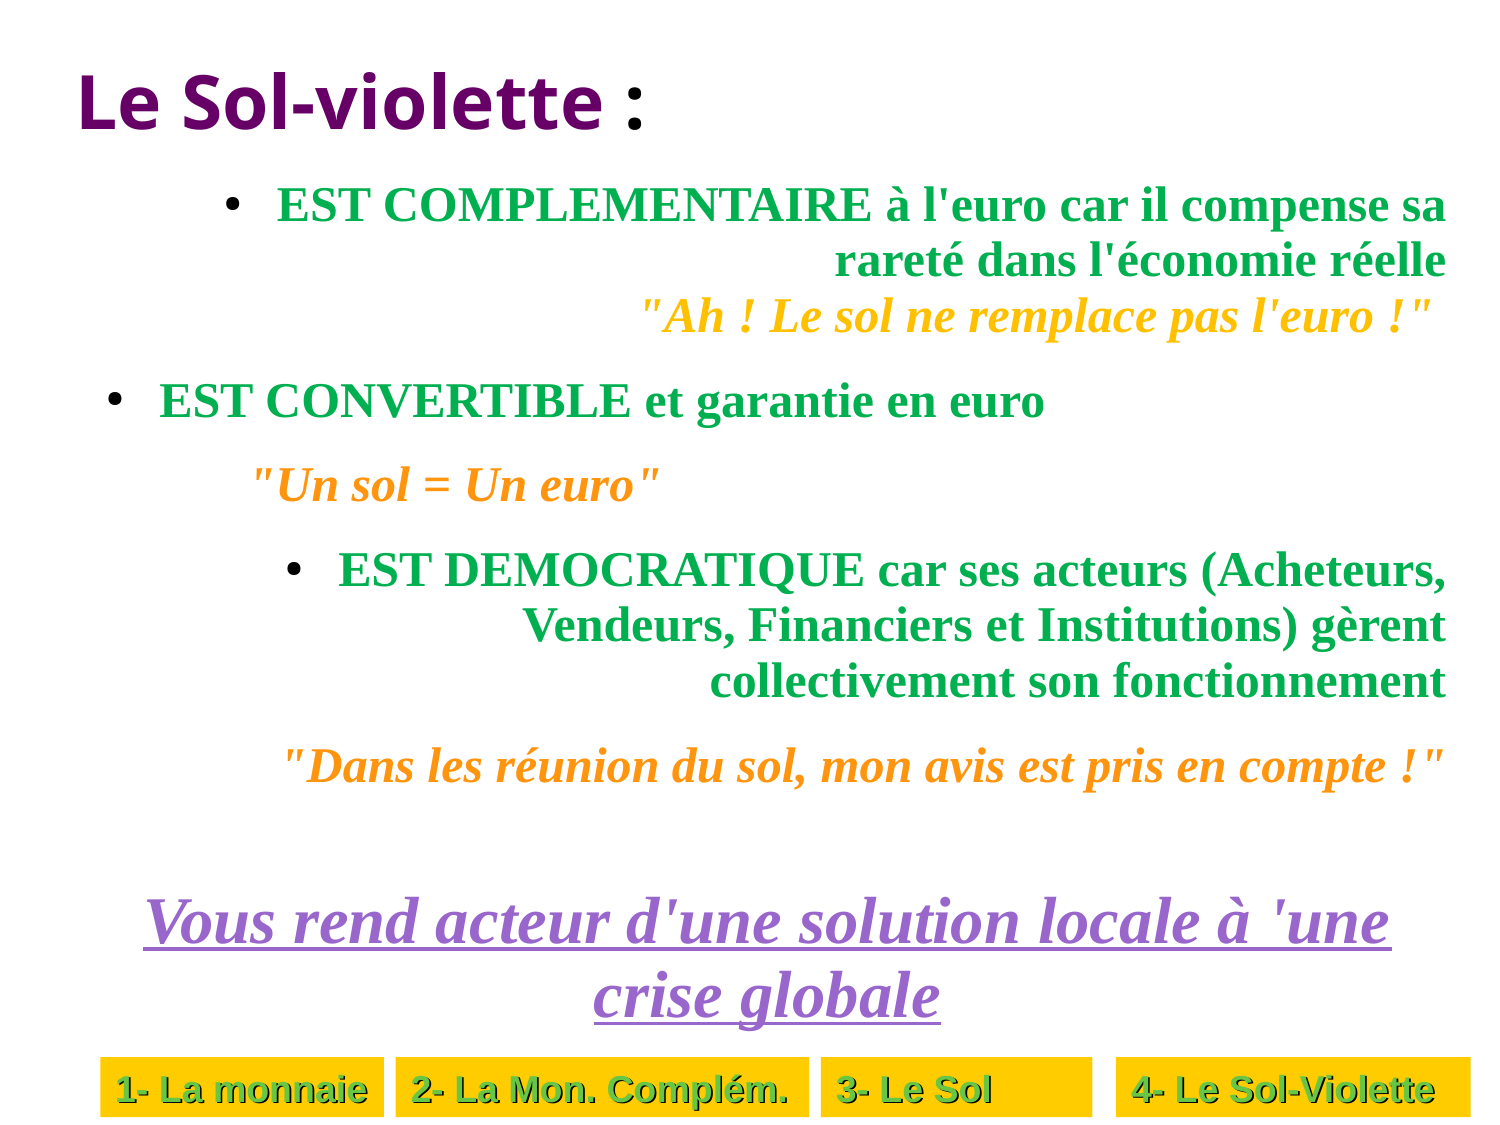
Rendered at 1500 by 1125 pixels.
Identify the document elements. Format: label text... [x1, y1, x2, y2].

title Le Sol-violette : [75, 52, 1425, 148]
list EST COMPLEMENTAIRE à l'euro car il compense sa rareté dans l'économie réelle "Ah ! Le sol ne remplace pas l'euro !" EST CONVERTIBLE et garantie en euro "Un sol = Un euro" EST DEMOCRATIQUE car ses acteurs (Acheteurs, Vendeurs, Financiers et Institutions) gèrent collectivement son fonctionnement "Dans les réunion du sol, mon avis est pris en compte !" Vous rend acteur d'une solution locale à 'une crise globale [88, 177, 1447, 1125]
